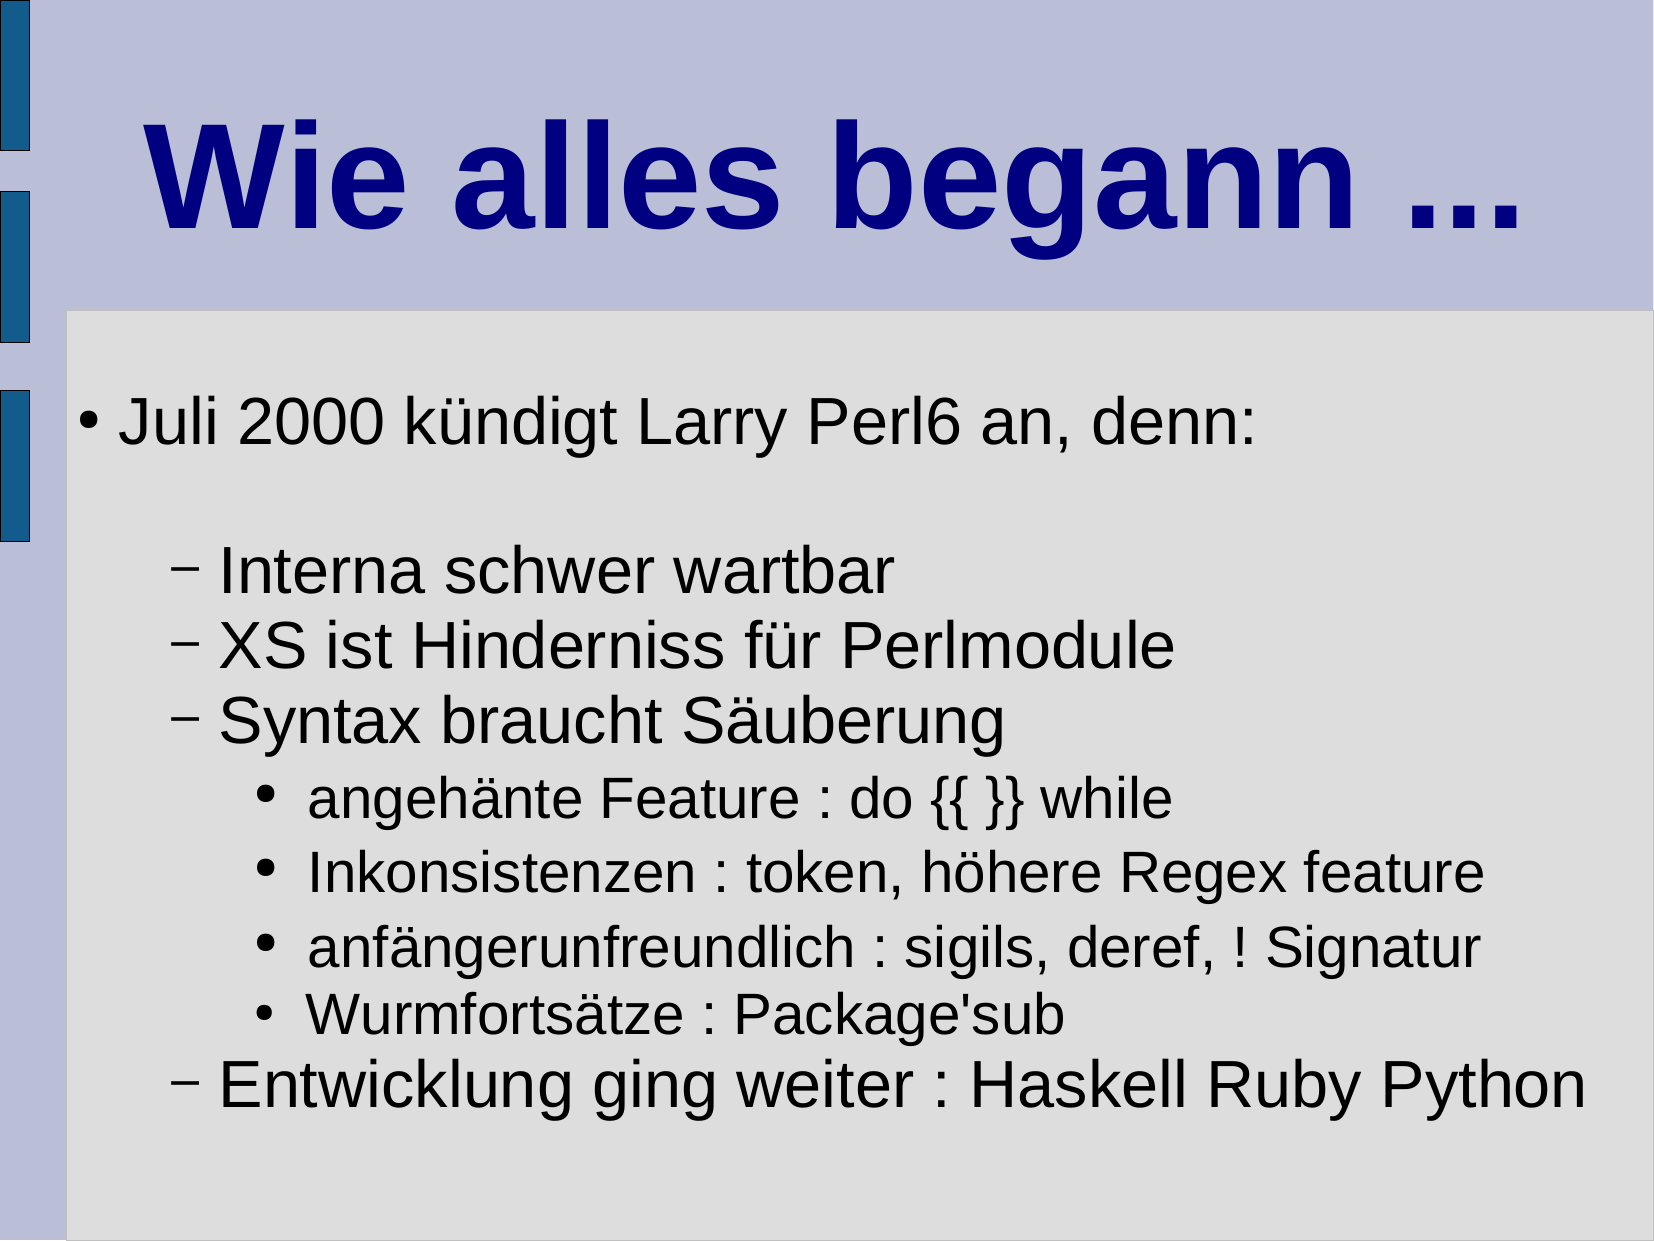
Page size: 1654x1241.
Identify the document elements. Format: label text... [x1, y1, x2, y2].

list Juli 2000 kündigt Larry Perl6 an, denn: Interna schwer wartbar XS ist Hinderniss für Perlmodule Syntax braucht Säuberung angehänte Feature : do {{ }} while Inkonsistenzen : token, höhere Regex feature anfängerunfreundlich : sigils, deref, ! Signatur Wurmfortsätze : Package'sub Entwicklung ging weiter : Haskell Ruby Python [76, 383, 1625, 1203]
title Wie alles begann ... [130, 73, 1543, 281]
